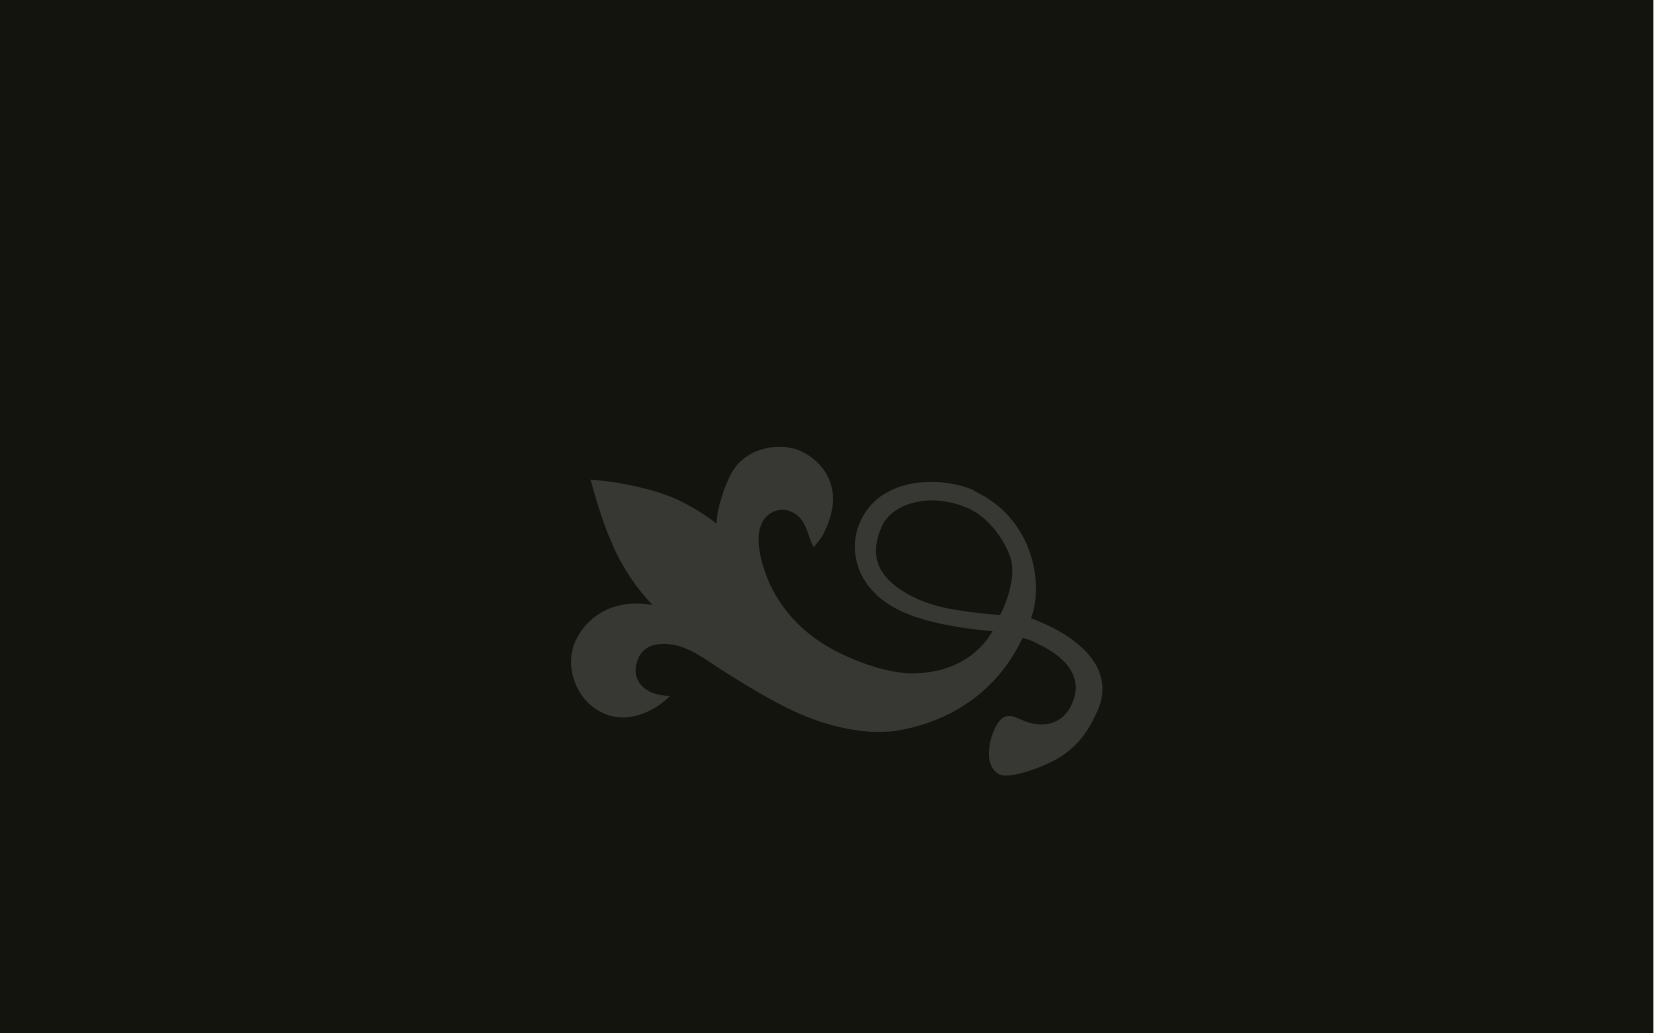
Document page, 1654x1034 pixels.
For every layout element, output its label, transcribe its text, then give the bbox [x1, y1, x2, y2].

text_box  [519, 181, 665, 836]
